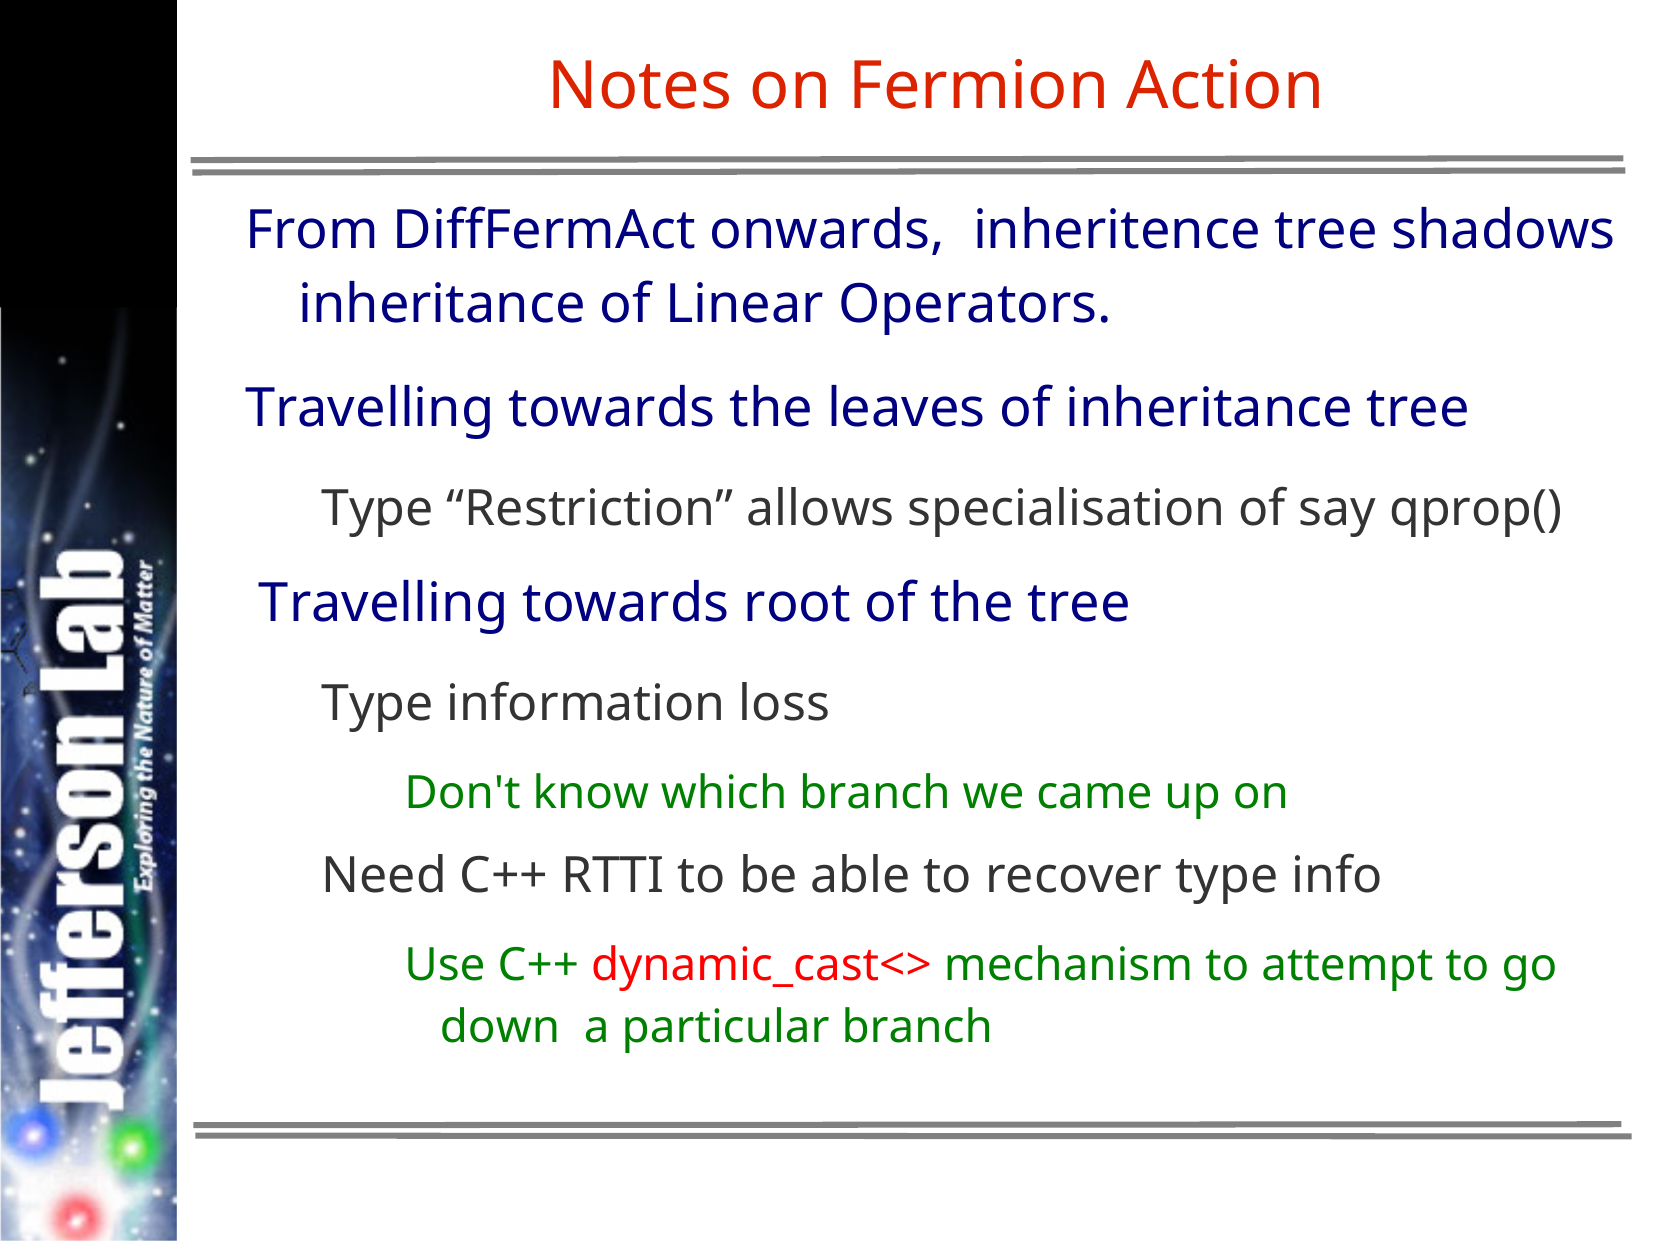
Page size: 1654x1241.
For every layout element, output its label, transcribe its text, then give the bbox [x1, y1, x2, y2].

list From DiffFermAct onwards, inheritence tree shadows inheritance of Linear Operators. Travelling towards the leaves of inheritance tree Type “Restriction” allows specialisation of say qprop() Travelling towards root of the tree Type information loss Don't know which branch we came up on Need C++ RTTI to be able to recover type info Use C++ dynamic_cast<> mechanism to attempt to go down a particular branch [227, 190, 1628, 1086]
title Notes on Fermion Action [235, 17, 1638, 149]
picture [2, 308, 176, 1240]
